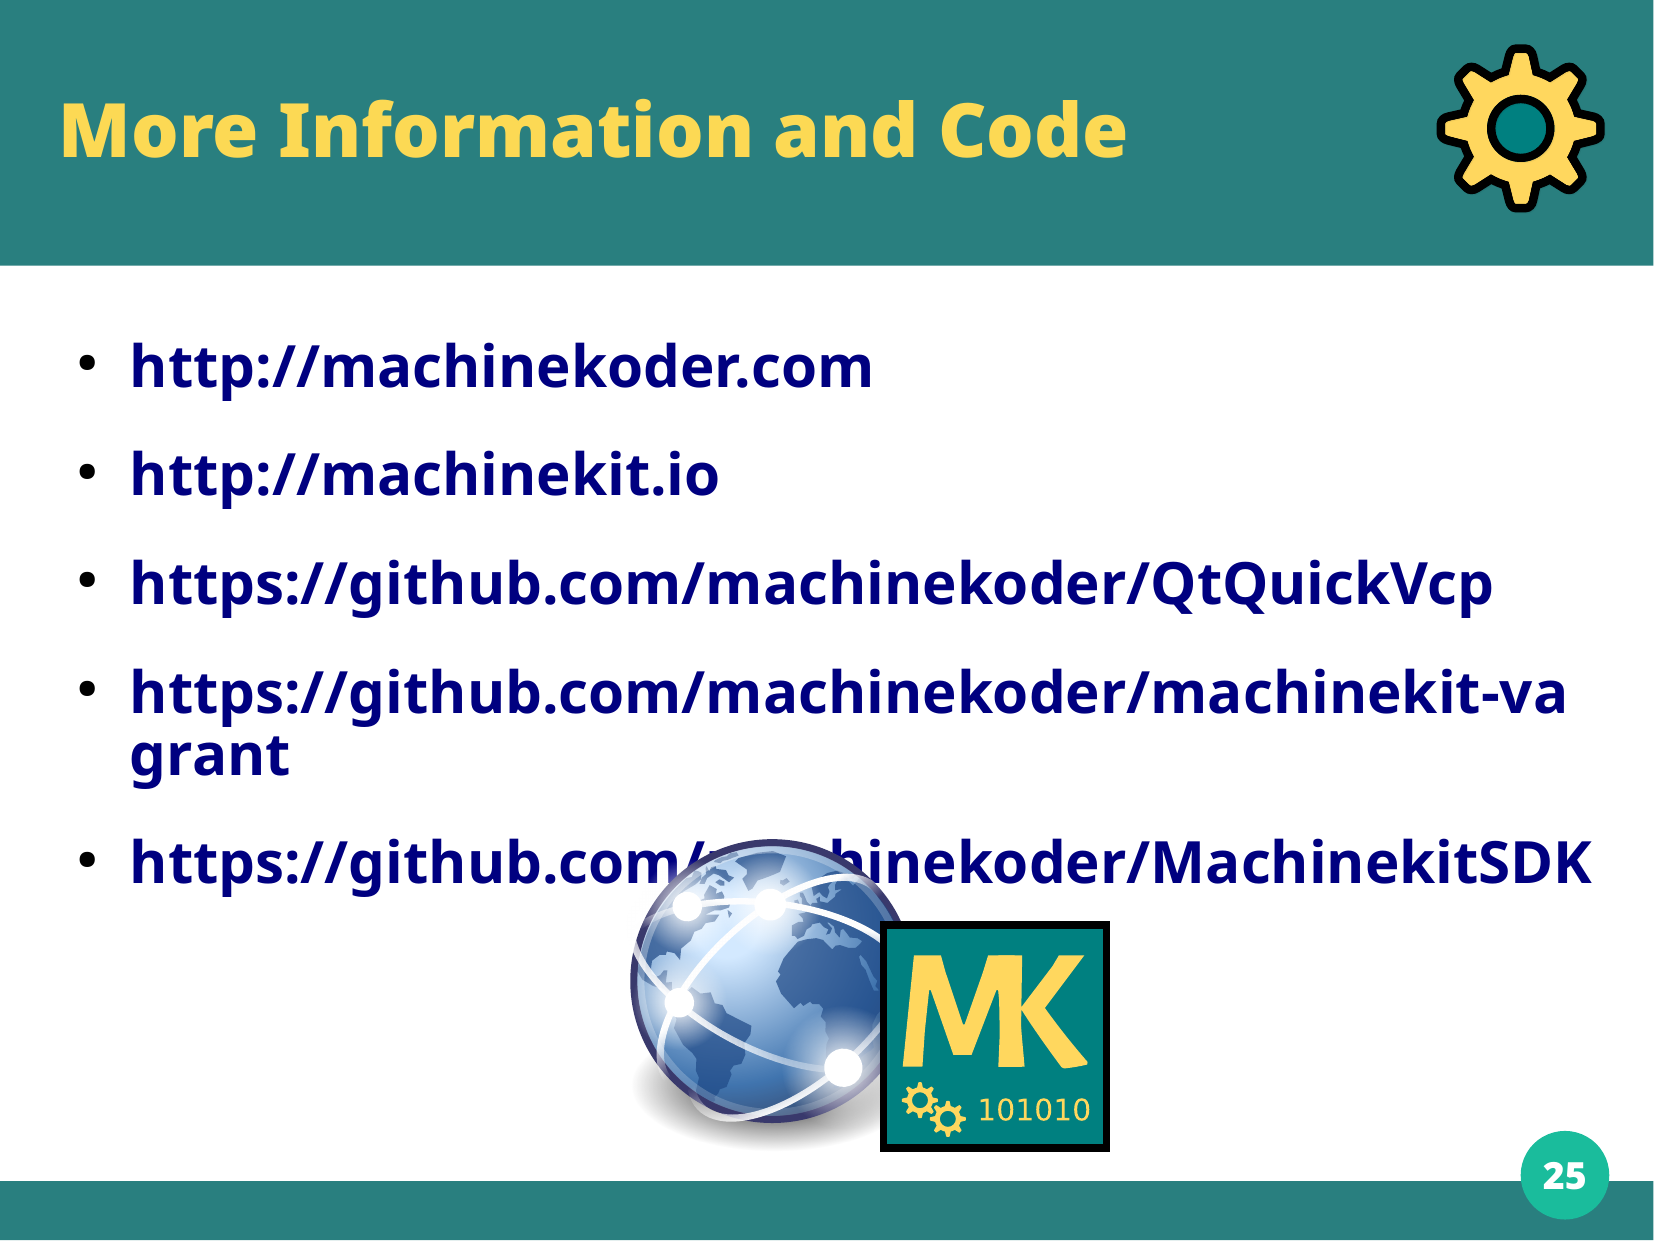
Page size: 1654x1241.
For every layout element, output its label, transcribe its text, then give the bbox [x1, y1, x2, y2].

title More Information and Code [59, 49, 1595, 207]
list http://machinekoder.com http://machinekit.io https://github.com/machinekoder/QtQuickVcp https://github.com/machinekoder/machinekit-vagrant https://github.com/machinekoder/MachinekitSDK [59, 324, 1595, 1152]
picture [596, 813, 1111, 1157]
